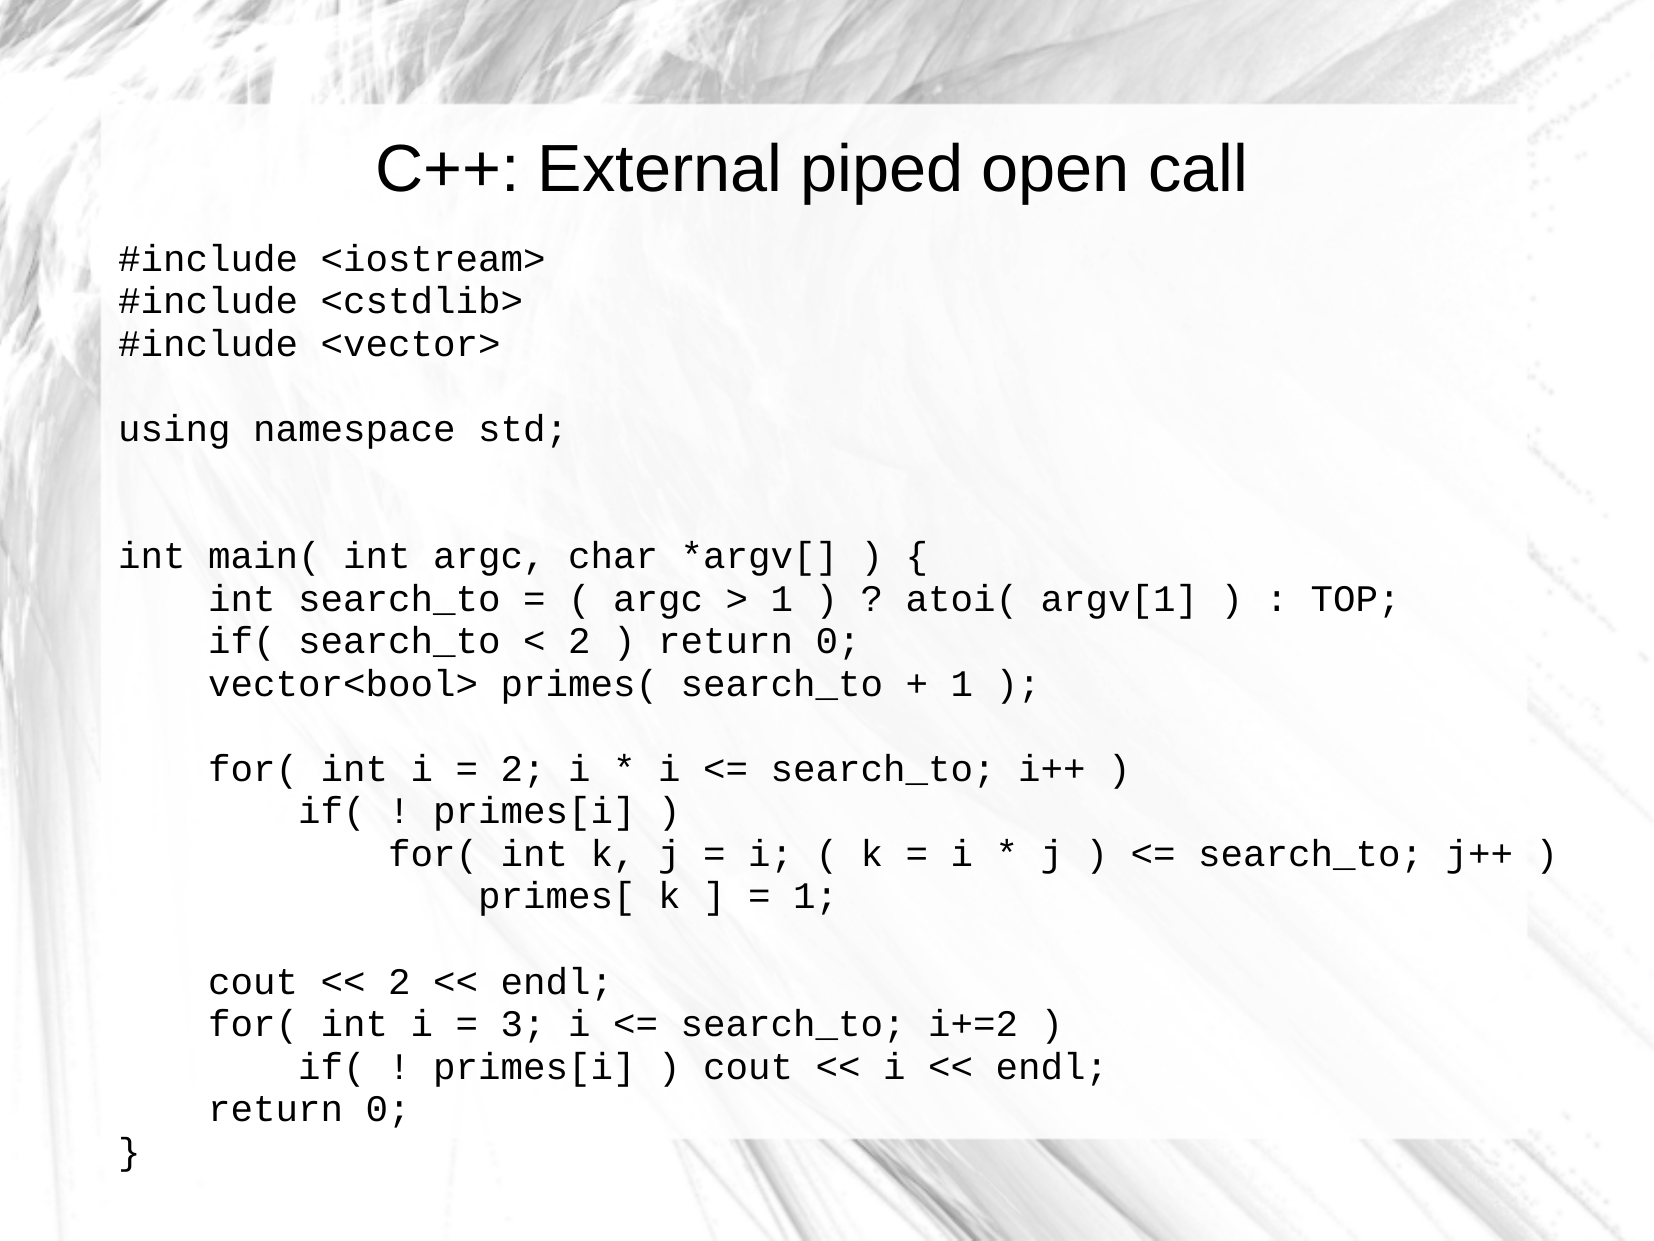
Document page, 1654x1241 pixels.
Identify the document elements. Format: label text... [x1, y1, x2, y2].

title C++: External piped open call [118, 112, 1506, 226]
picture [0, 0, 1654, 1241]
list #include <iostream> #include <cstdlib> #include <vector> using namespace std; int main( int argc, char *argv[] ) { int search_to = ( argc > 1 ) ? atoi( argv[1] ) : TOP; if( search_to < 2 ) return 0; vector<bool> primes( search_to + 1 ); for( int i = 2; i * i <= search_to; i++ ) if( ! primes[i] ) for( int k, j = i; ( k = i * j ) <= search_to; j++ ) primes[ k ] = 1; cout << 2 << endl; for( int i = 3; i <= search_to; i+=2 ) if( ! primes[i] ) cout << i << endl; return 0; } [118, 240, 1571, 1139]
